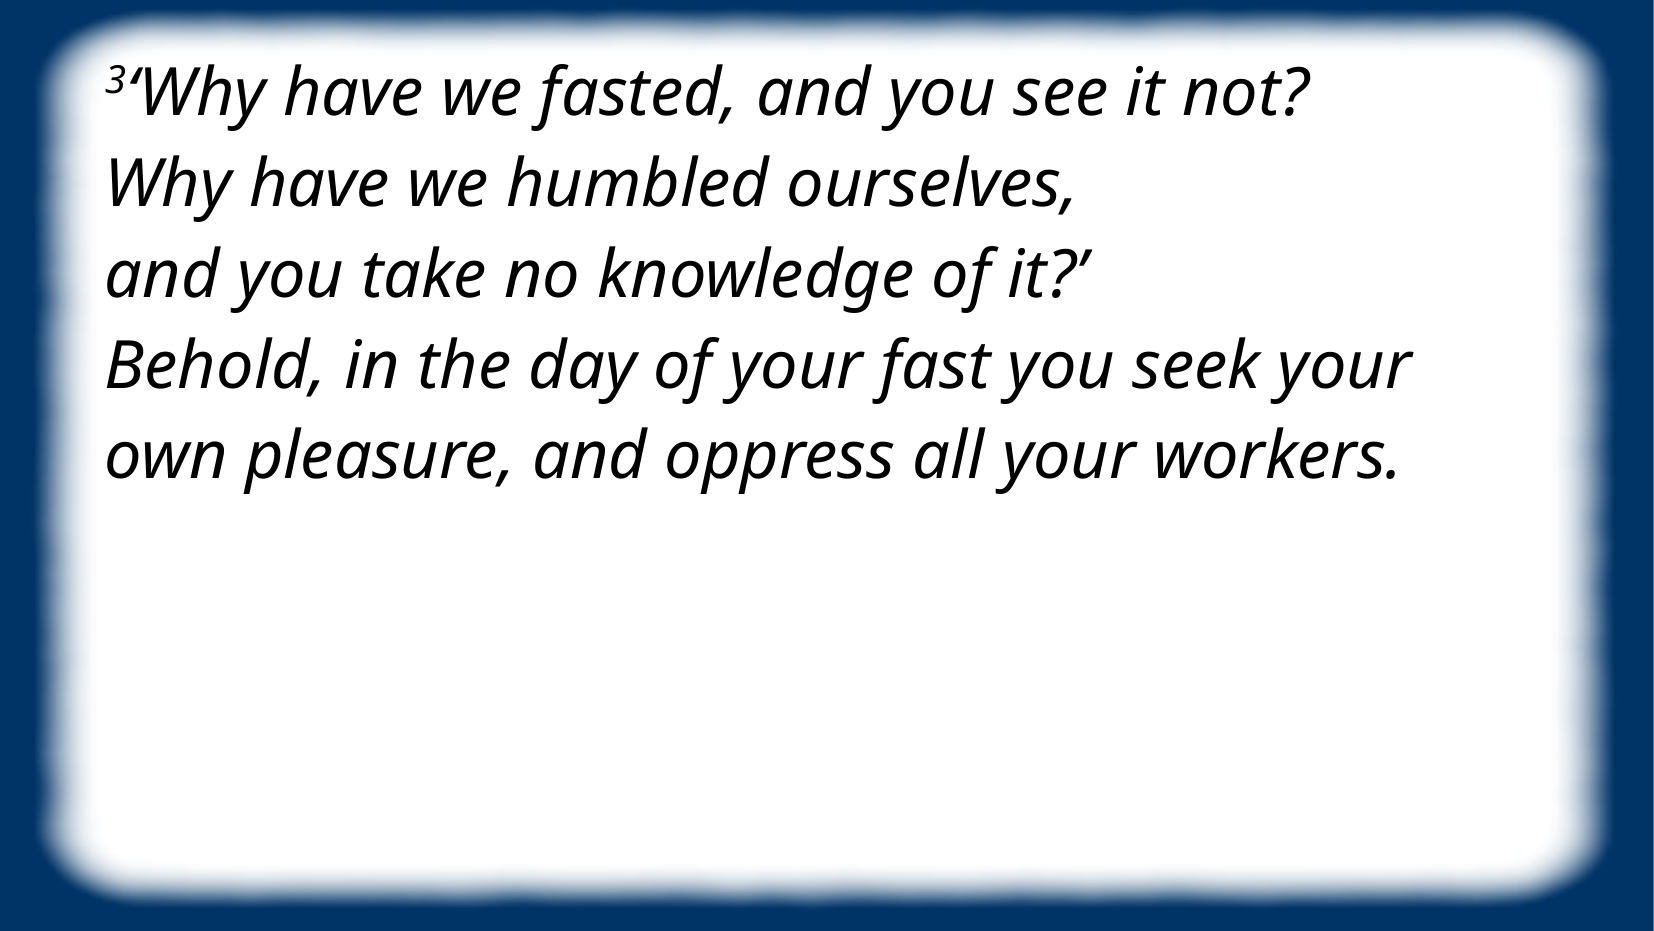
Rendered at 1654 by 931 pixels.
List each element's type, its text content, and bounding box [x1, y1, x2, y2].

picture [0, 0, 1654, 931]
text_box 3‘Why have we fasted, and you see it not? Why have we humbled ourselves, and you take no knowledge of it?’ Behold, in the day of your fast you seek your own pleasure, and oppress all your workers. [90, 37, 1546, 496]
